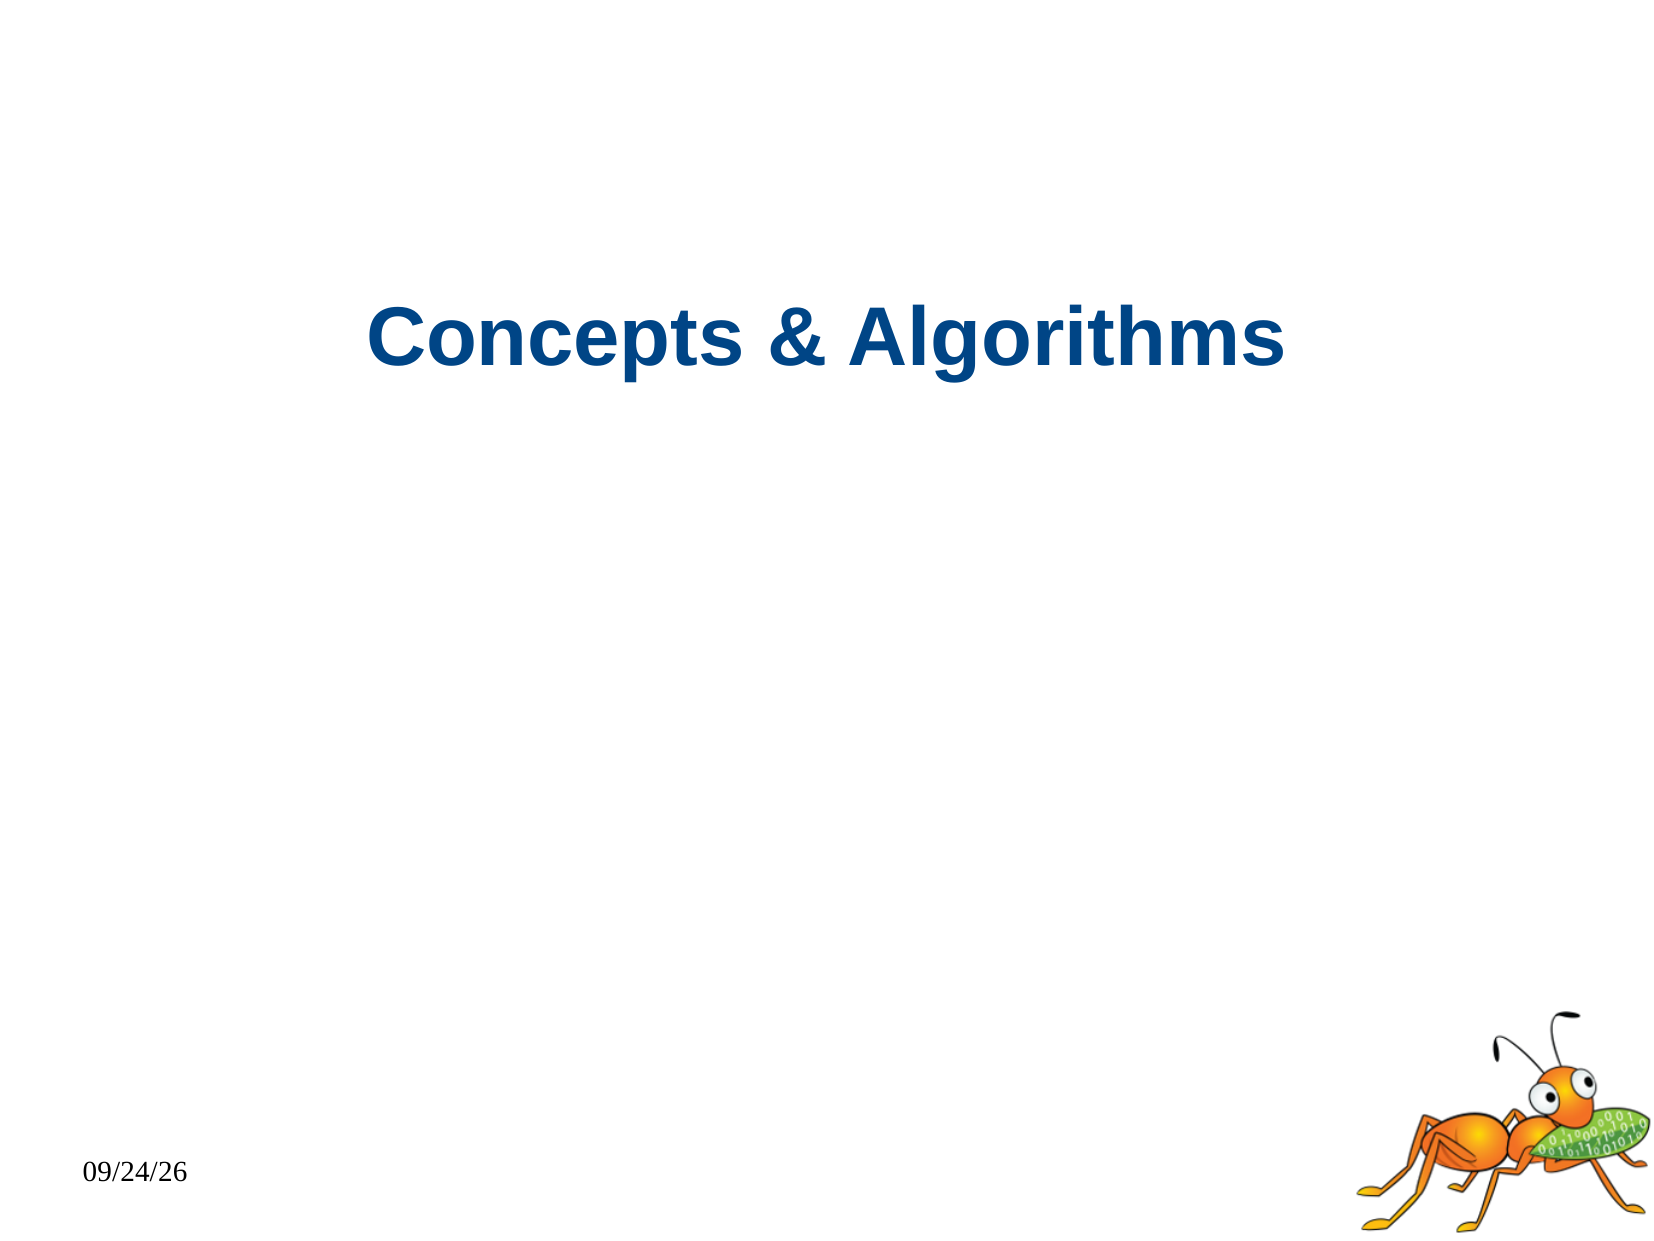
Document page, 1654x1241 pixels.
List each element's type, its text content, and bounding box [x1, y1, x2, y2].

picture [1353, 1009, 1654, 1235]
list Concepts & Algorithms [82, 290, 1571, 1010]
